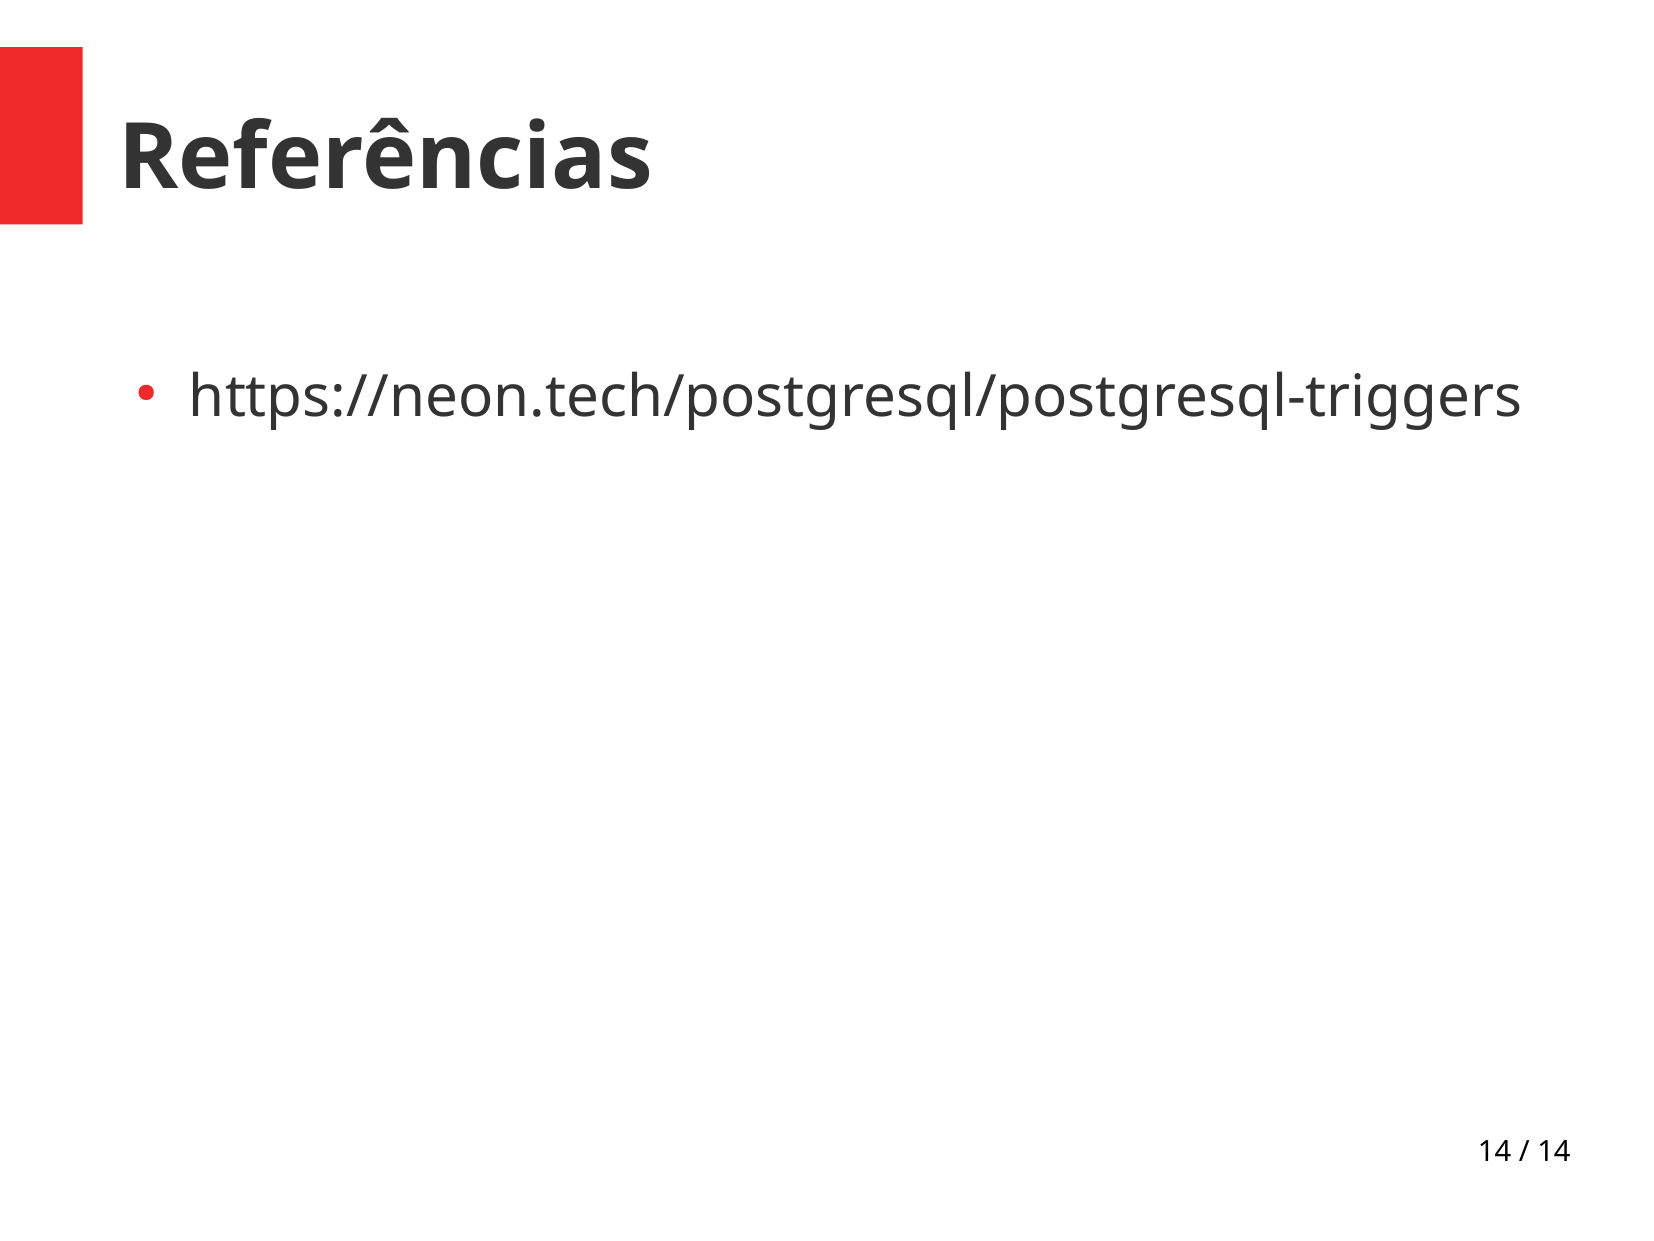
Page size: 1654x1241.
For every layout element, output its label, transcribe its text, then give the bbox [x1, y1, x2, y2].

title Referências [118, 49, 1571, 257]
list https://neon.tech/postgresql/postgresql-triggers [118, 354, 1536, 1074]
